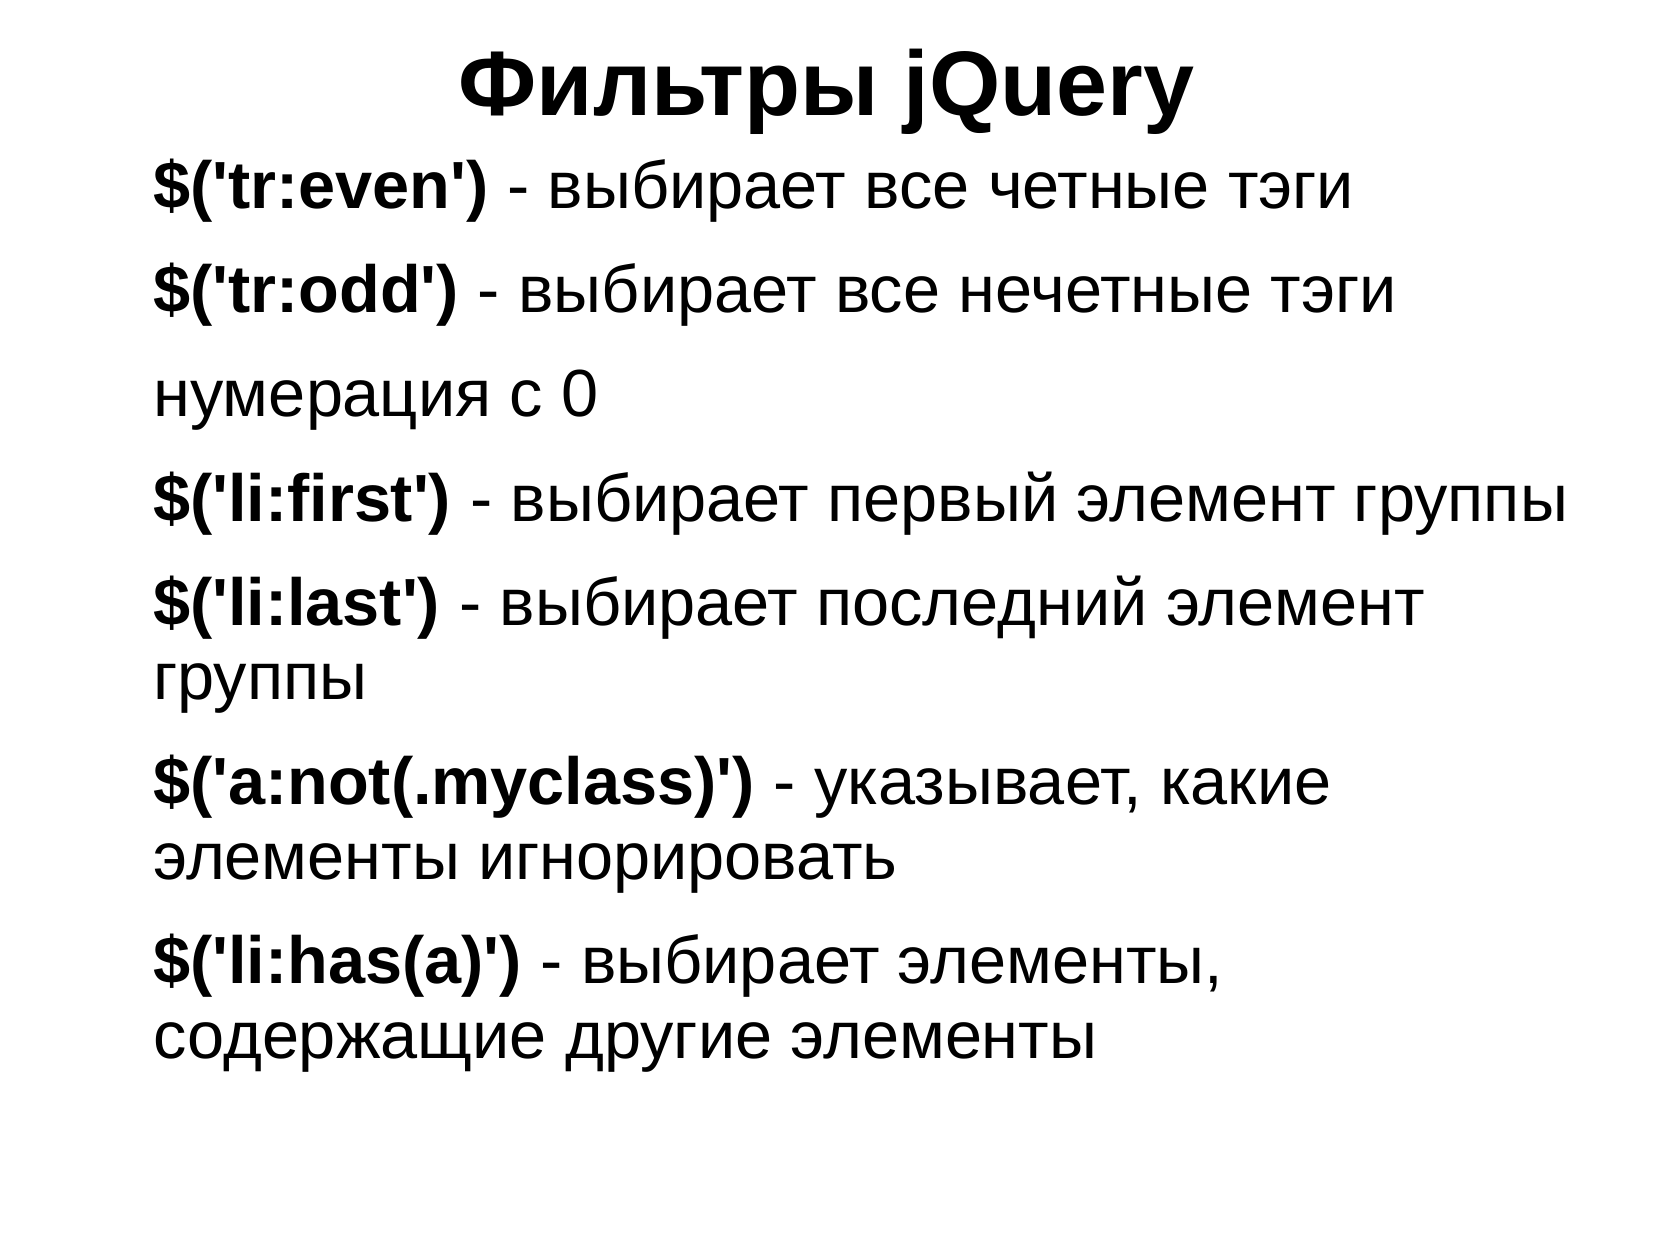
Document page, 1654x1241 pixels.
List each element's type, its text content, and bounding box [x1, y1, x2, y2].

title Фильтры jQuery [82, 19, 1571, 147]
list $('tr:even') - выбирает все четные тэги $('tr:odd') - выбирает все нечетные тэги нумерация с 0 $('li:first') - выбирает первый элемент группы $('li:last') - выбирает последний элемент группы $('a:not(.myclass)') - указывает, какие элементы игнорировать $('li:has(a)') - выбирает элементы, содержащие другие элементы [82, 147, 1571, 1177]
